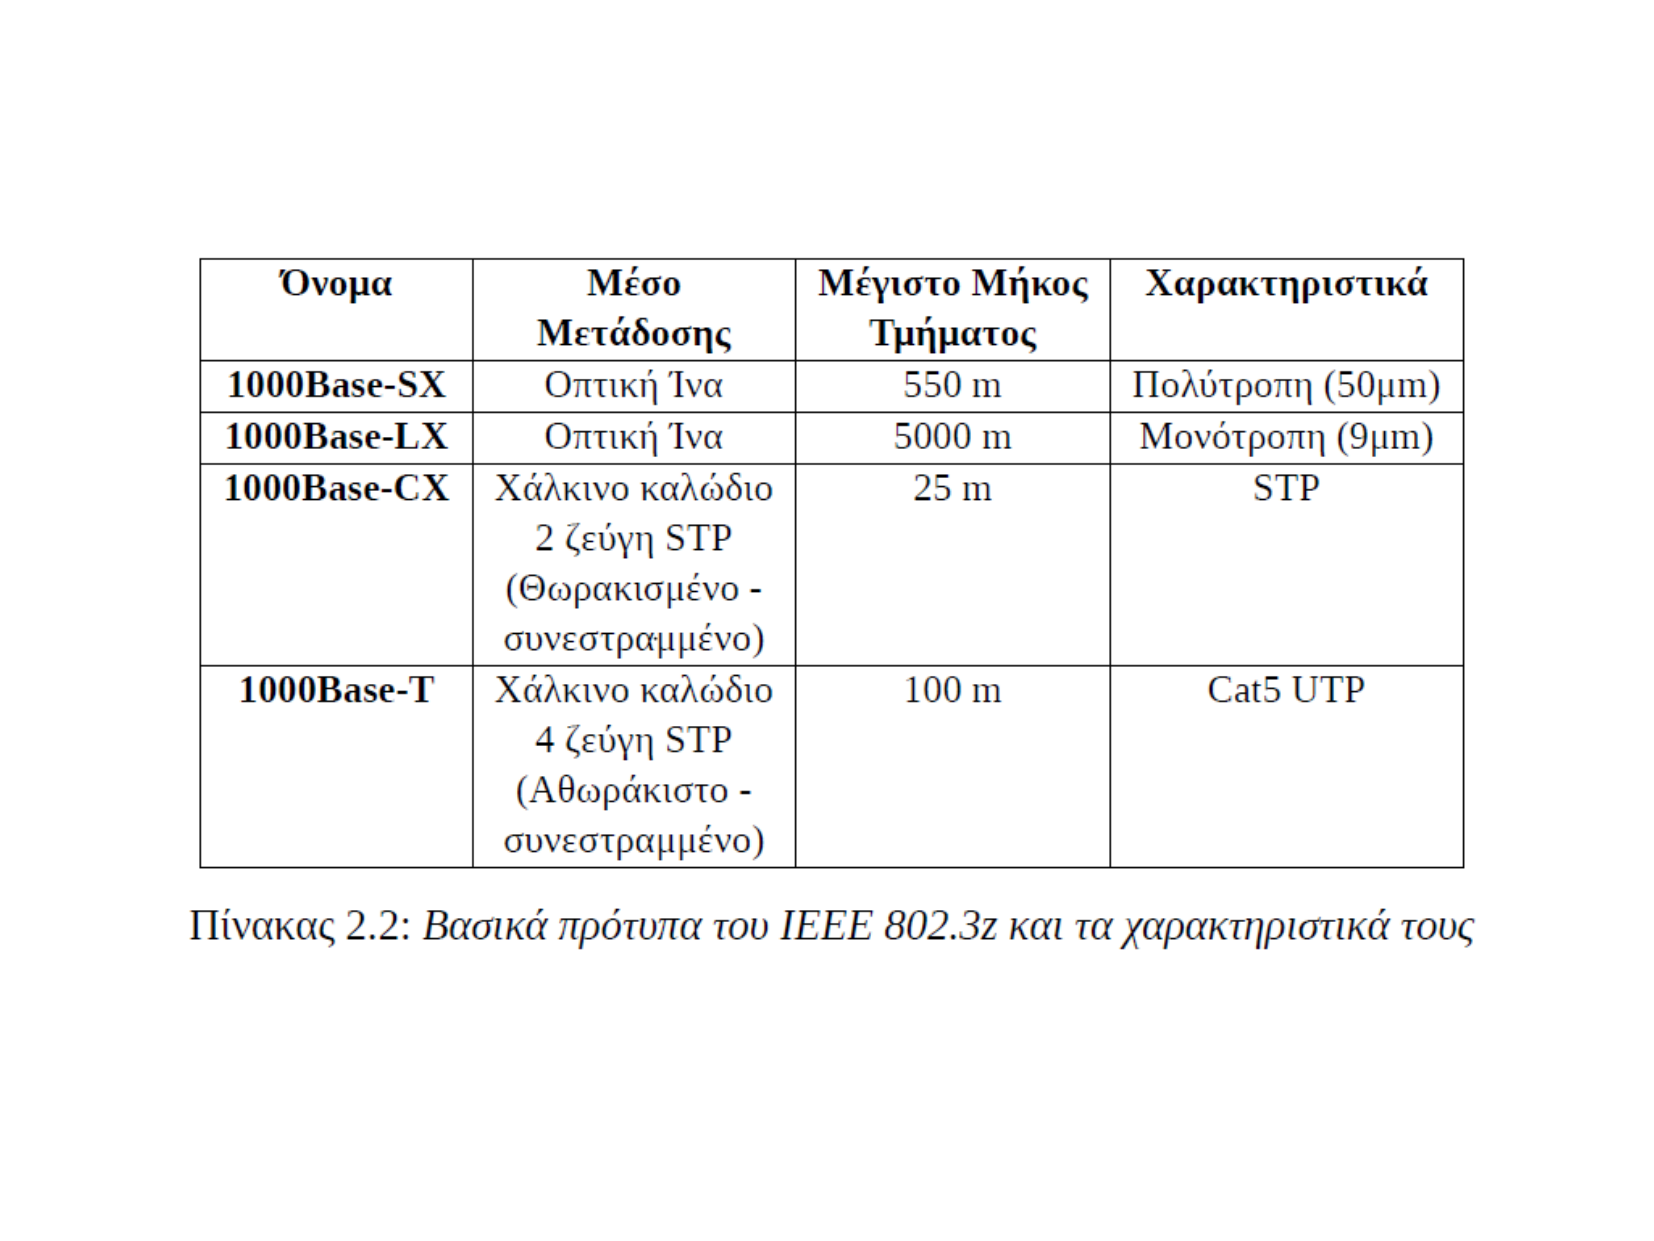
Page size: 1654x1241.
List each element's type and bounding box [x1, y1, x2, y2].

picture [82, 231, 1547, 993]
